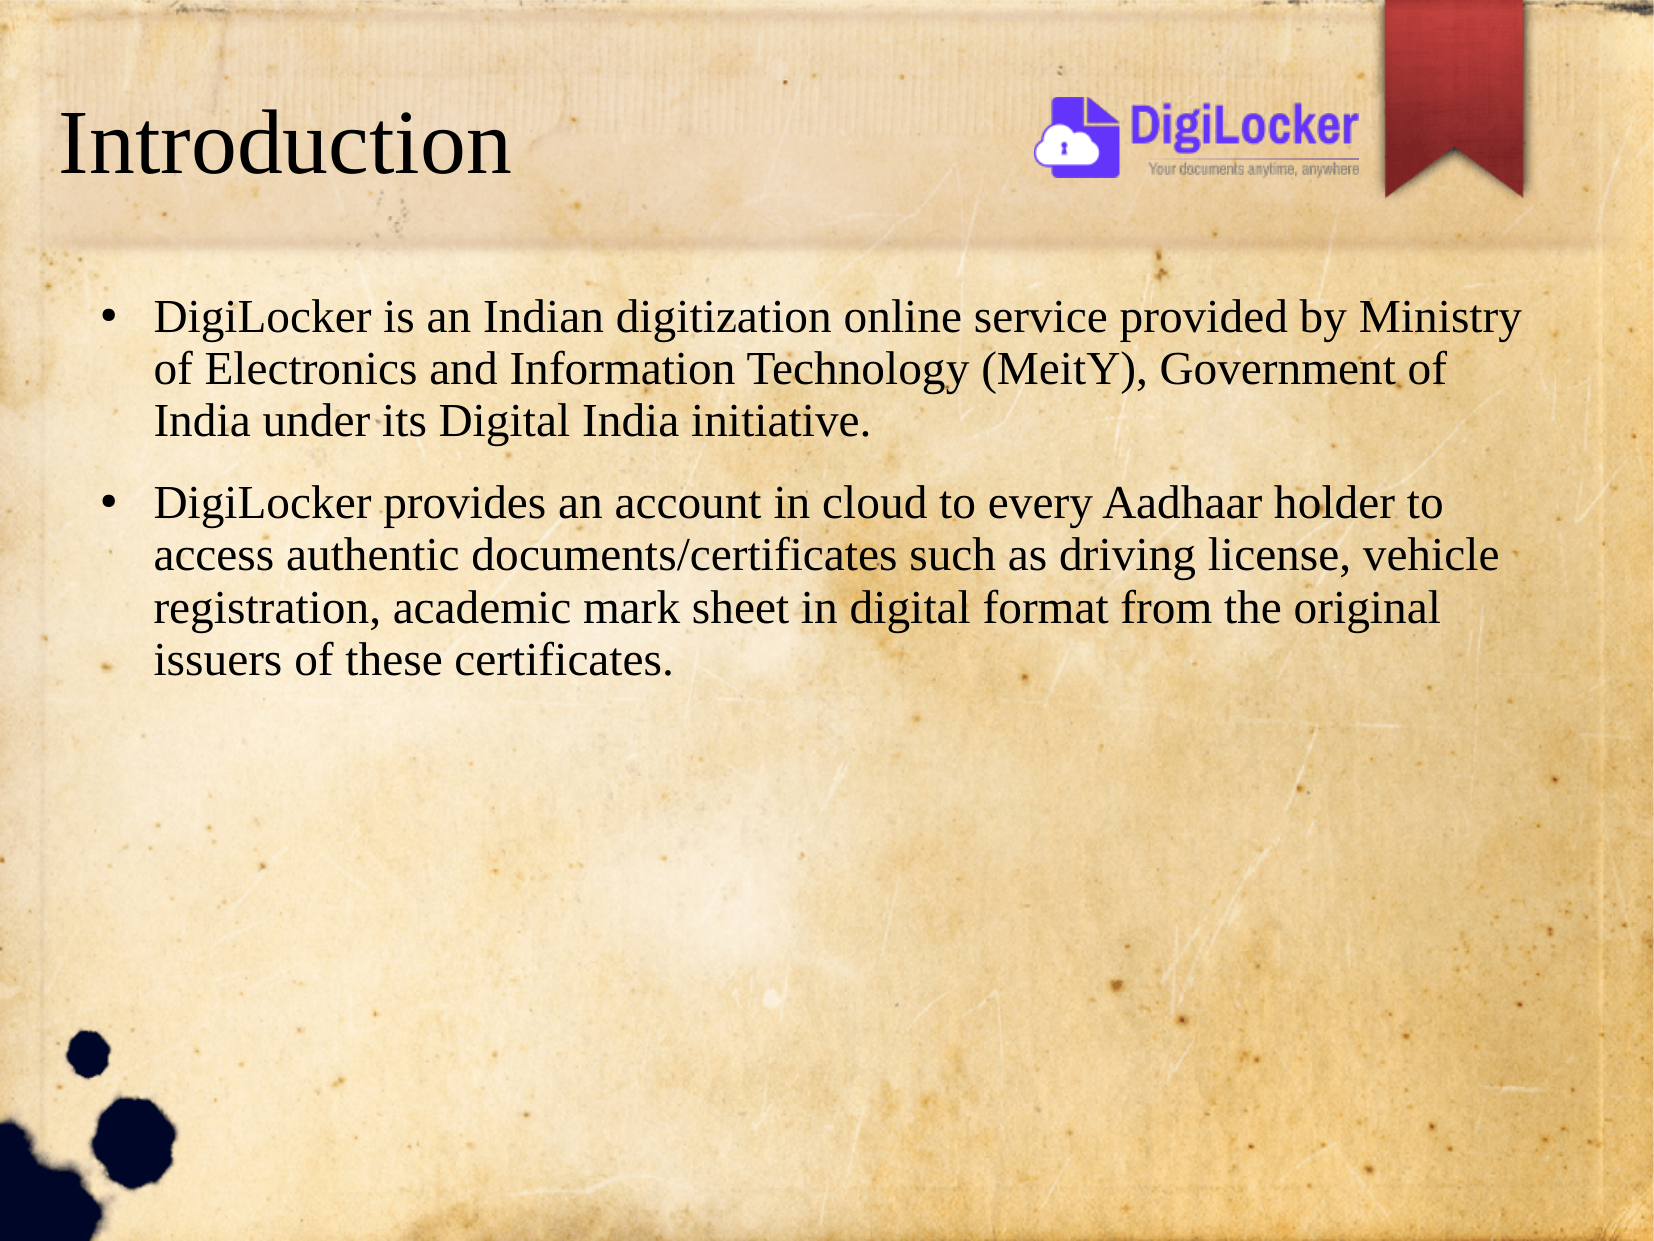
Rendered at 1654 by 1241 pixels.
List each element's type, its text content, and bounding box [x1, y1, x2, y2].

title Introduction [59, 49, 1323, 237]
picture [0, 0, 1654, 1241]
list DigiLocker is an Indian digitization online service provided by Ministry of Electronics and Information Technology (MeitY), Government of India under its Digital India initiative. DigiLocker provides an account in cloud to every Aadhaar holder to access authentic documents/certificates such as driving license, vehicle registration, academic mark sheet in digital format from the original issuers of these certificates. [82, 290, 1538, 1010]
